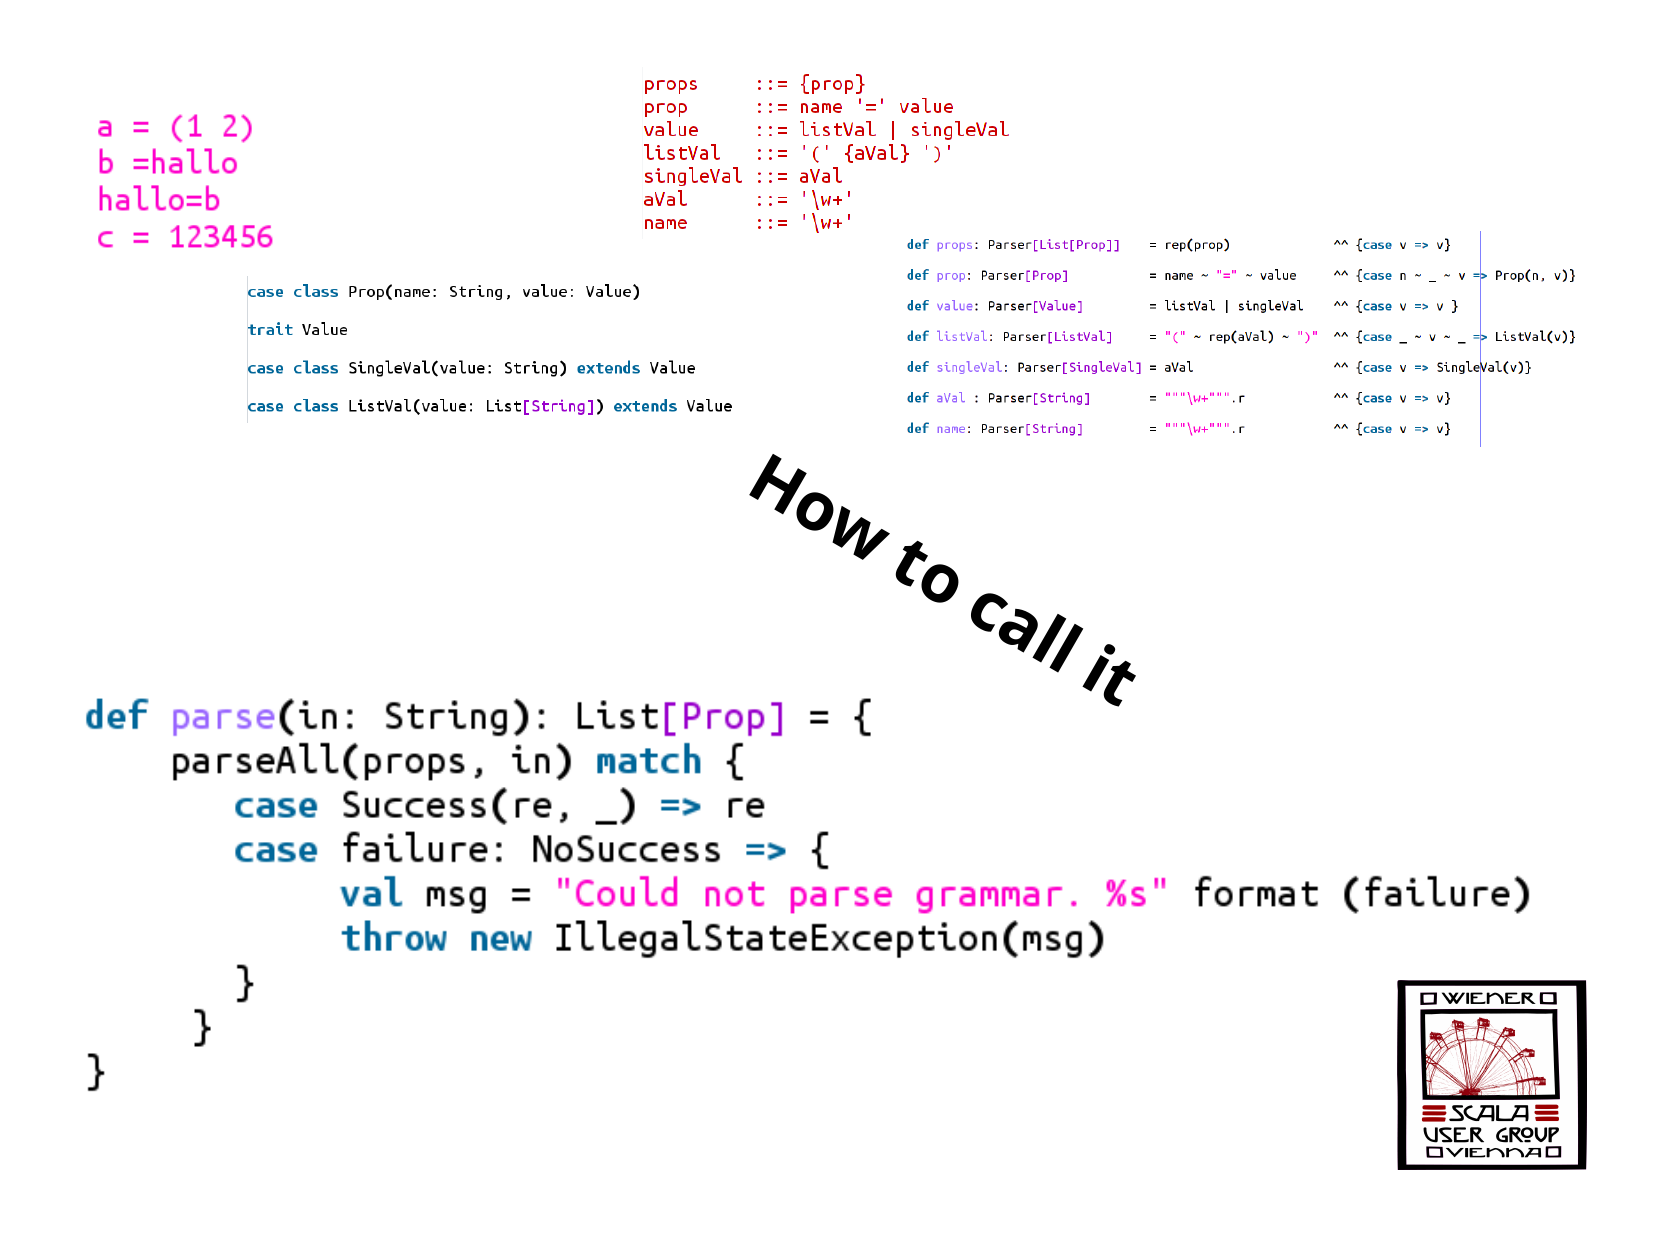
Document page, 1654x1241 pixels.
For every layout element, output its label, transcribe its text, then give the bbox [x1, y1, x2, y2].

picture [98, 110, 278, 256]
picture [58, 659, 1589, 1170]
text_box How to call it [709, 416, 1271, 813]
picture [642, 67, 1588, 447]
picture [247, 276, 738, 423]
